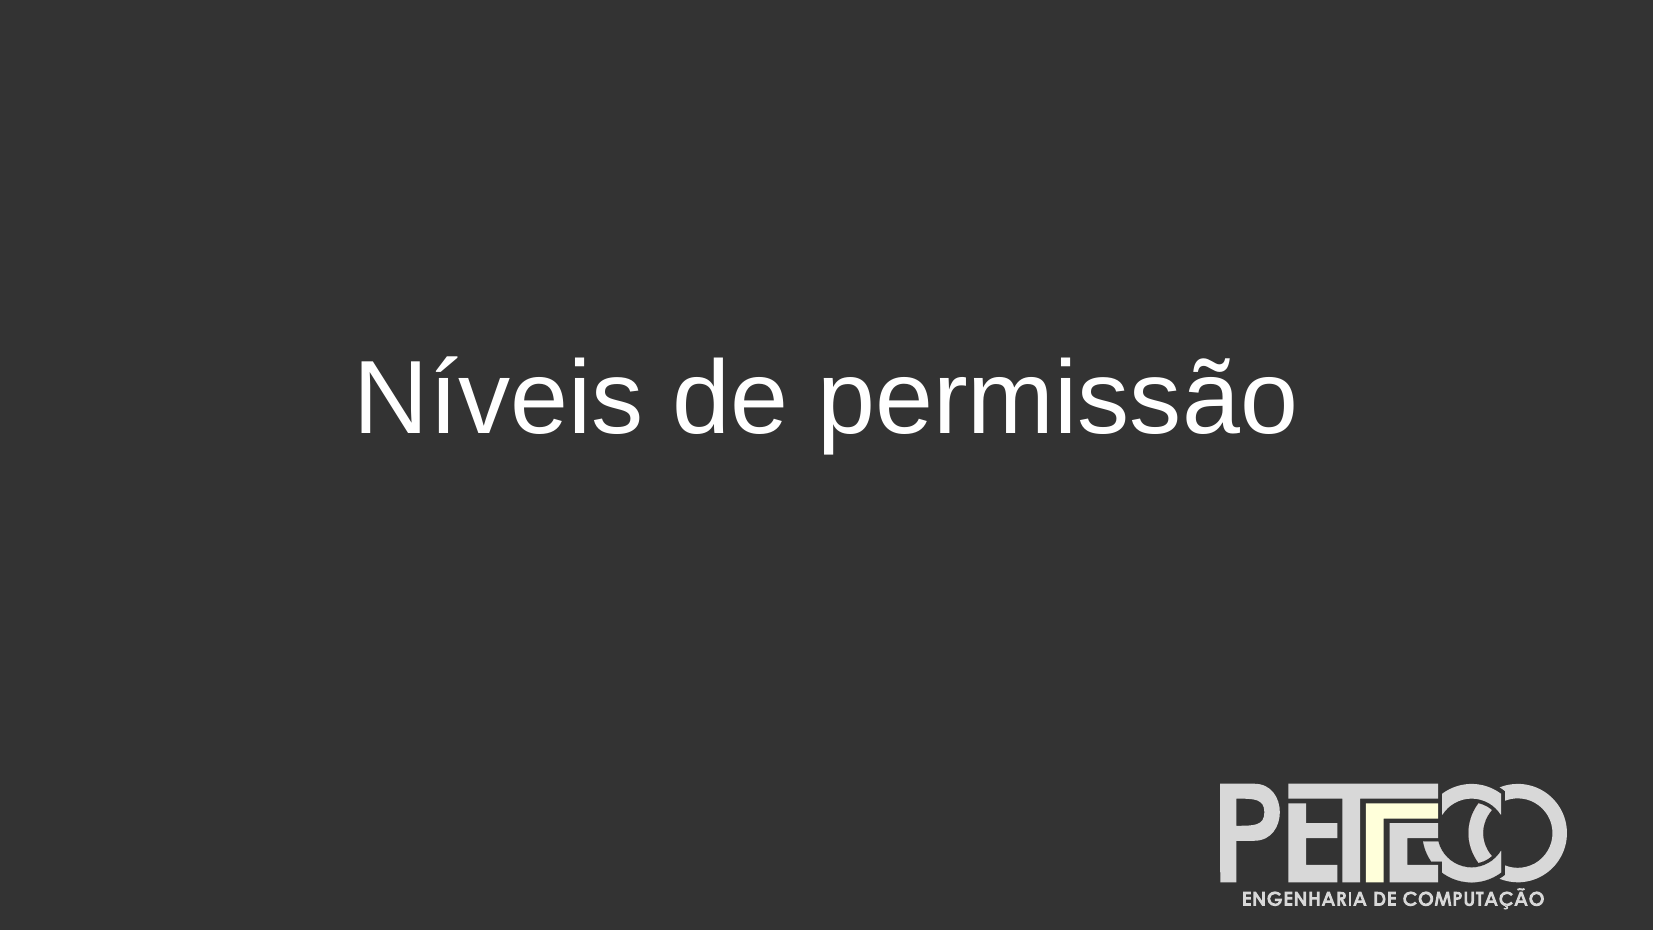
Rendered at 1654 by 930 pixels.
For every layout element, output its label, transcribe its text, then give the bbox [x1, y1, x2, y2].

subtitle Níveis de permissão [82, 37, 1571, 757]
